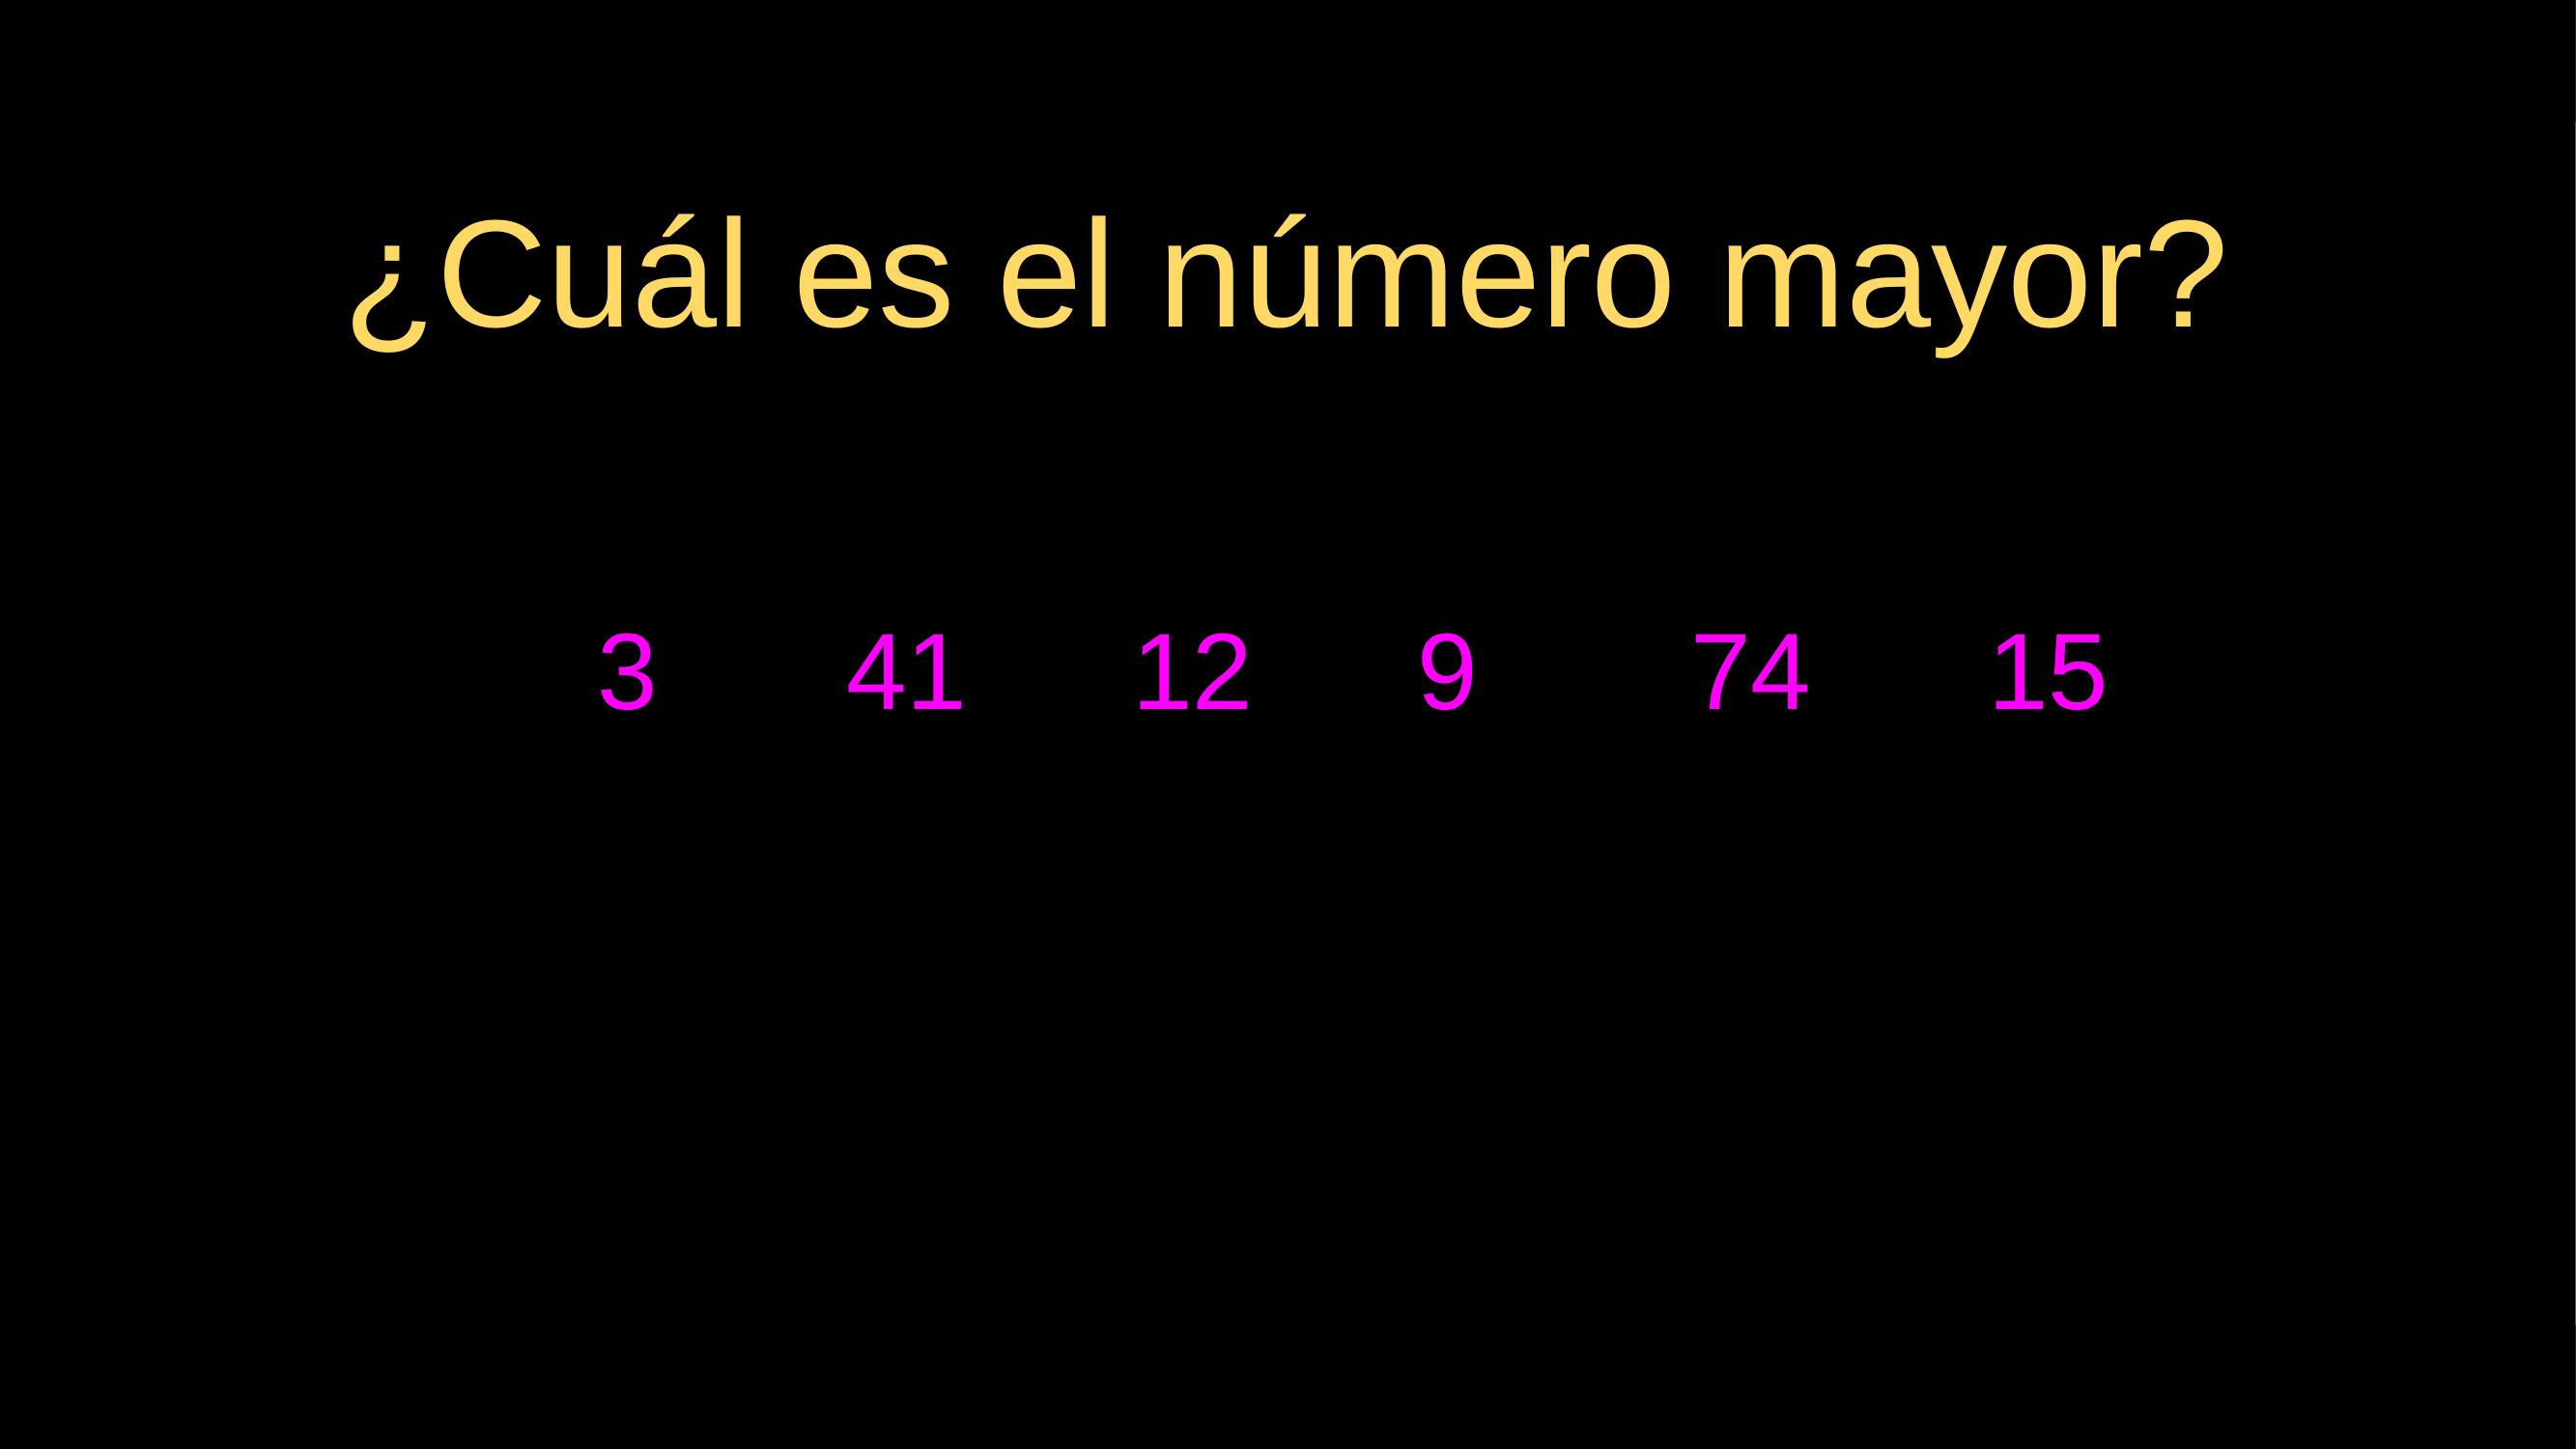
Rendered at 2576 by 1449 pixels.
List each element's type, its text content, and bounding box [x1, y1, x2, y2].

text_box 12 [1132, 572, 1291, 759]
text_box 74 [1690, 572, 1851, 759]
text_box 41 [846, 572, 1006, 759]
title ¿Cuál es el número mayor? [183, 129, 2392, 403]
text_box 15 [1988, 572, 2147, 759]
text_box 9 [1417, 572, 1576, 759]
text_box 3 [597, 572, 757, 759]
